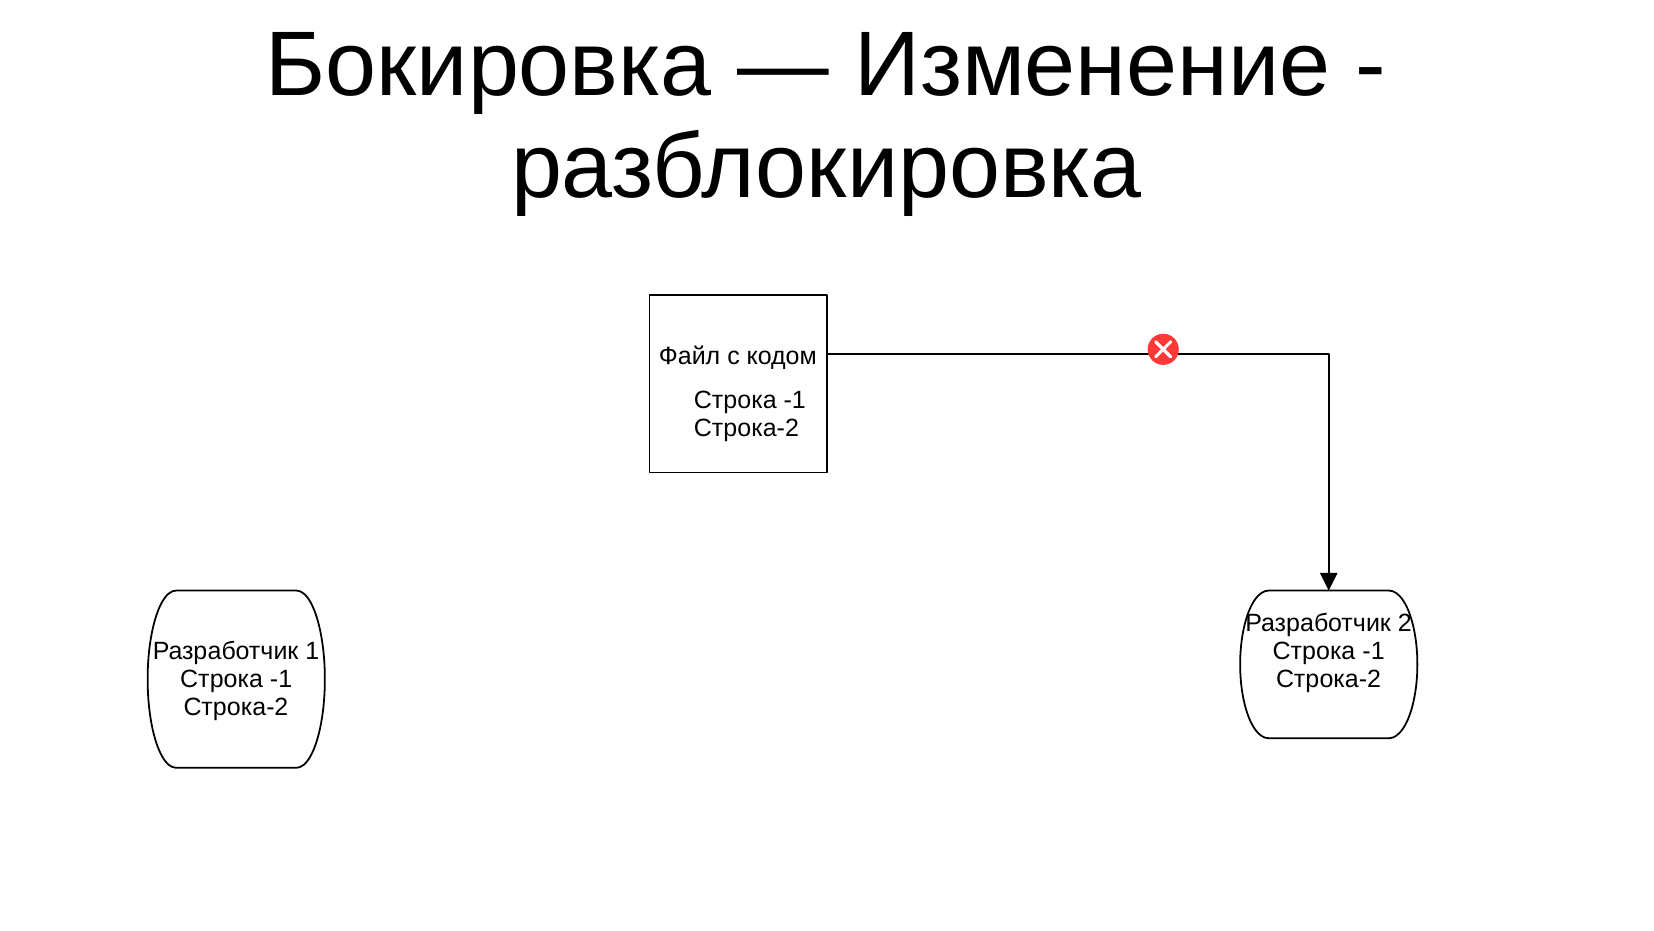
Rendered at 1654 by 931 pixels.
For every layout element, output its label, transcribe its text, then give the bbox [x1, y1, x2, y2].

title Бокировка — Изменение - разблокировка [82, 12, 1571, 218]
text_box Файл с кодом [649, 295, 827, 473]
text_box [1148, 334, 1179, 365]
text_box Строка -1 Строка-2 [679, 383, 822, 450]
text_box Разработчик 1 Строка -1 Строка-2 [147, 590, 325, 768]
text_box Разработчик 2 Строка -1 Строка-2 [1240, 590, 1418, 739]
